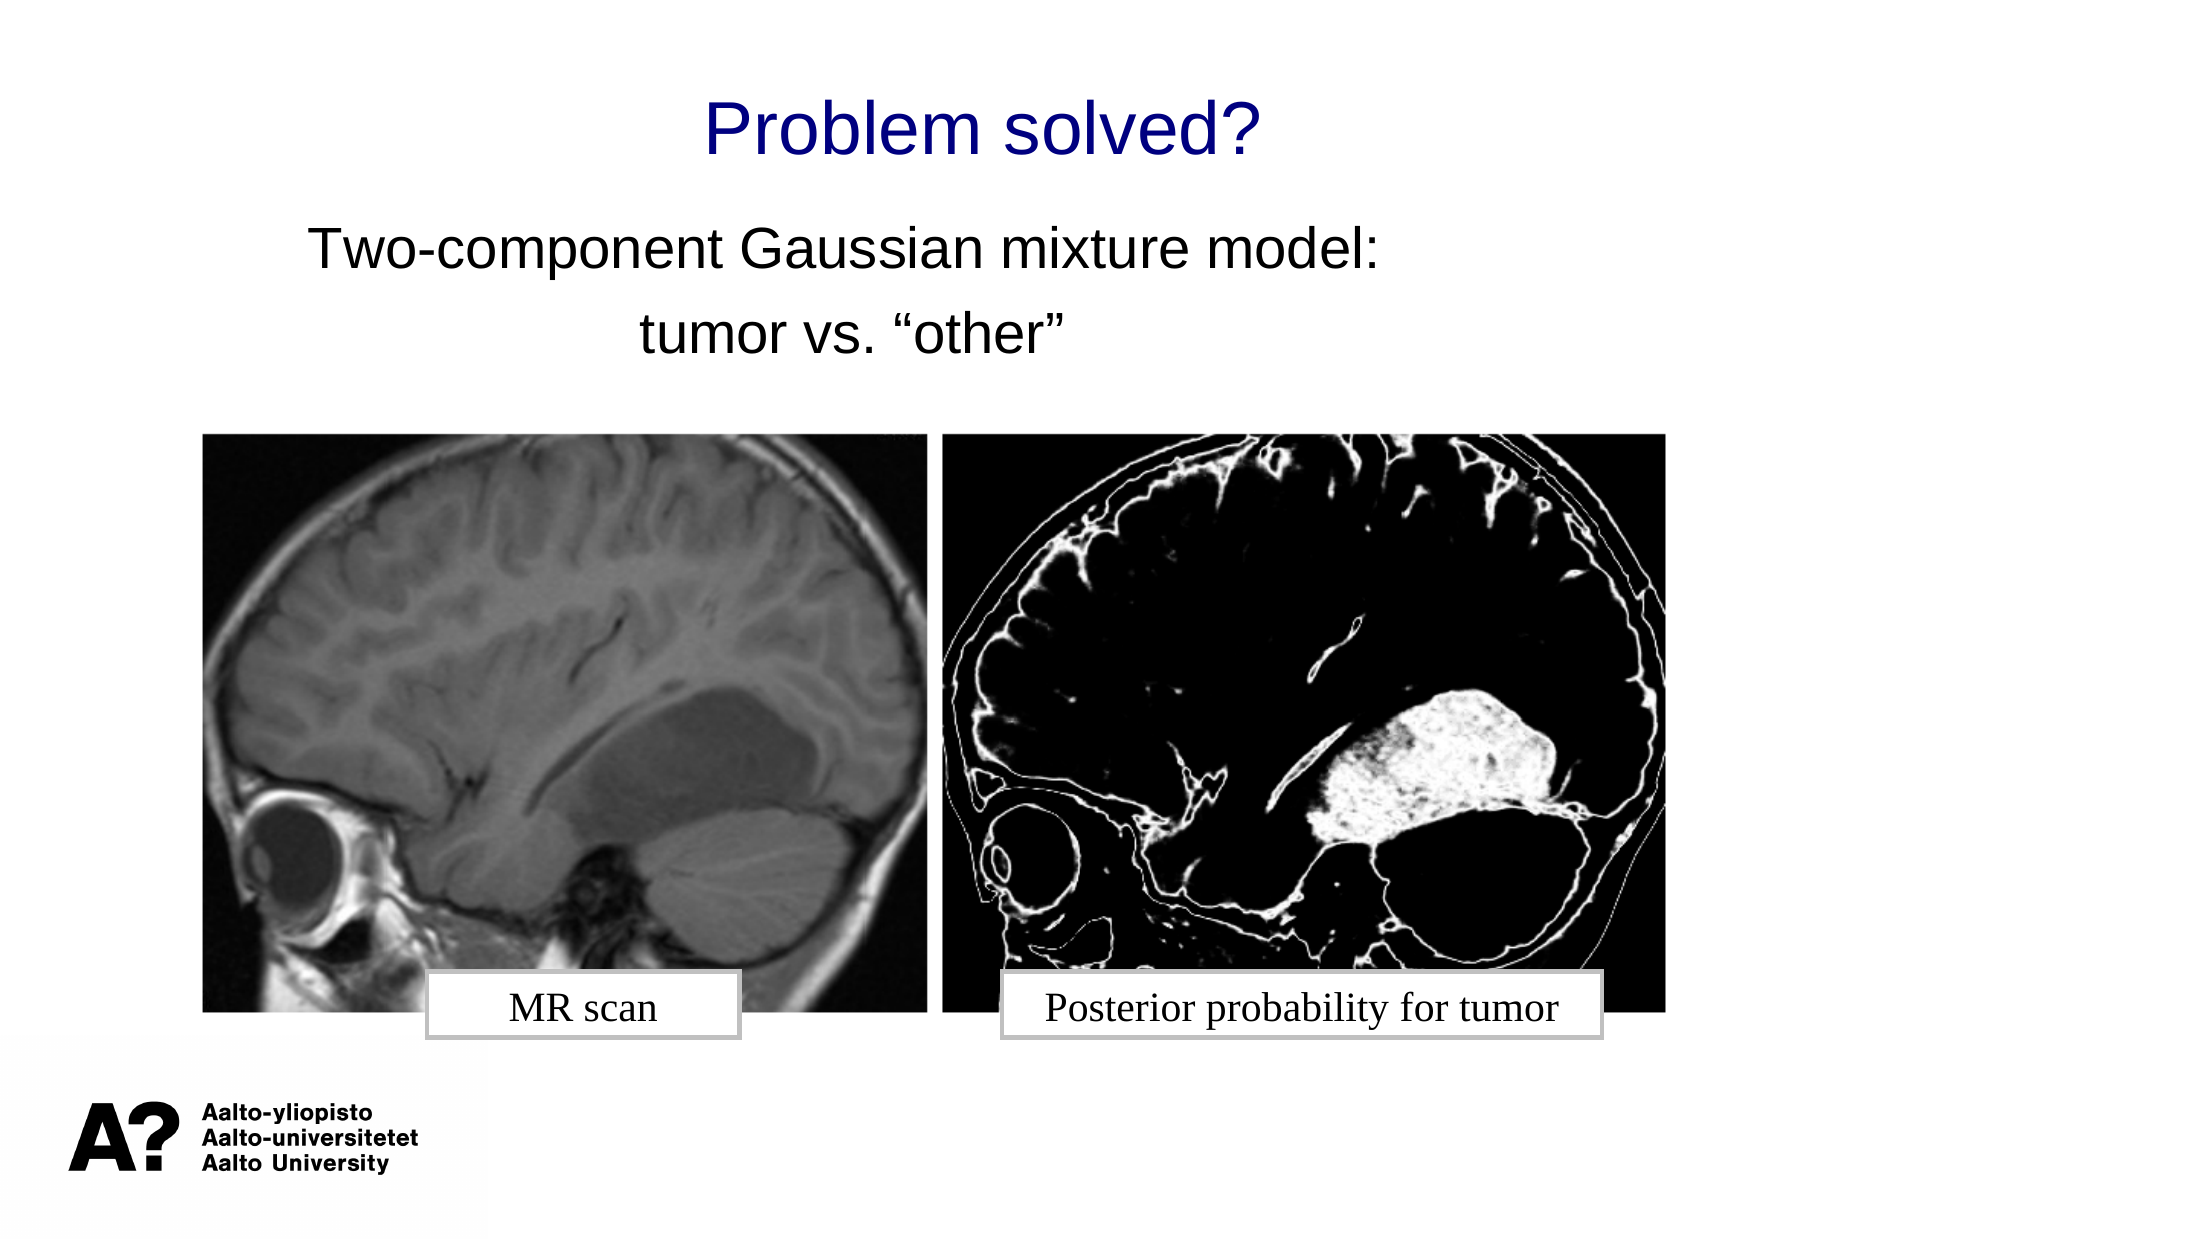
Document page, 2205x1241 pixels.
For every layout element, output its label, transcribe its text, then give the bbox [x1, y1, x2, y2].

text_box Posterior probability for tumor [1001, 971, 1603, 1038]
picture [180, 416, 1681, 1031]
picture [0, 1035, 488, 1239]
text_box Two-component Gaussian mixture model: tumor vs. “other” [293, 203, 1626, 383]
text_box MR scan [426, 971, 740, 1038]
title Problem solved? [326, 65, 1640, 179]
